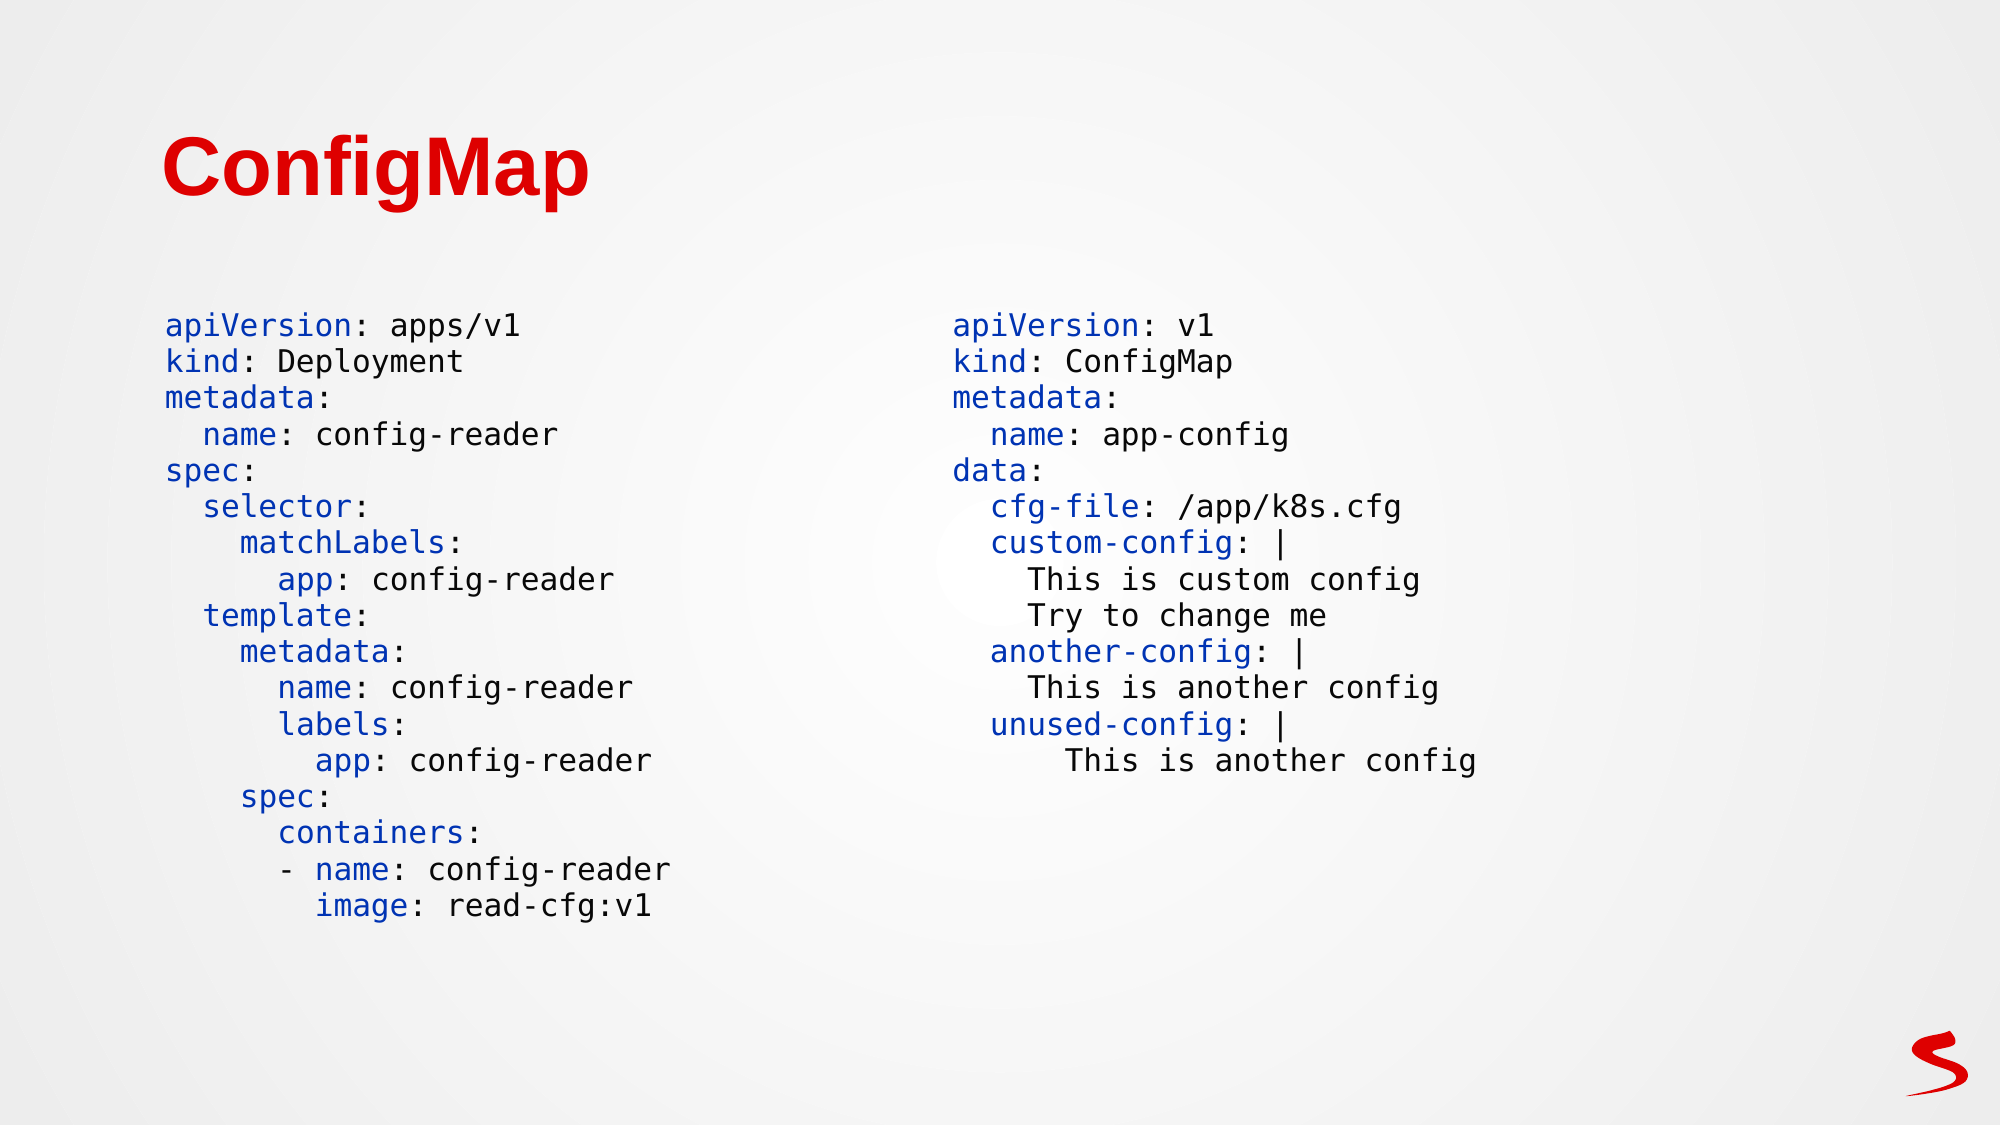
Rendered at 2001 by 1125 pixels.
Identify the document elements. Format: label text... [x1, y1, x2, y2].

text_box apiVersion: apps/v1 kind: Deployment metadata: name: config-reader spec: selector: matchLabels: app: config-reader template: metadata: name: config-reader labels: app: config-reader spec: containers: - name: config-reader image: read-cfg:v1 [150, 299, 686, 932]
text_box apiVersion: v1 kind: ConfigMap metadata: name: app-config data: cfg-file: /app/k8s.cfg custom-config: | This is custom config Try to change me another-config: | This is another config unused-config: | This is another config [937, 299, 1538, 895]
text_box ConfigMap [146, 112, 1816, 229]
